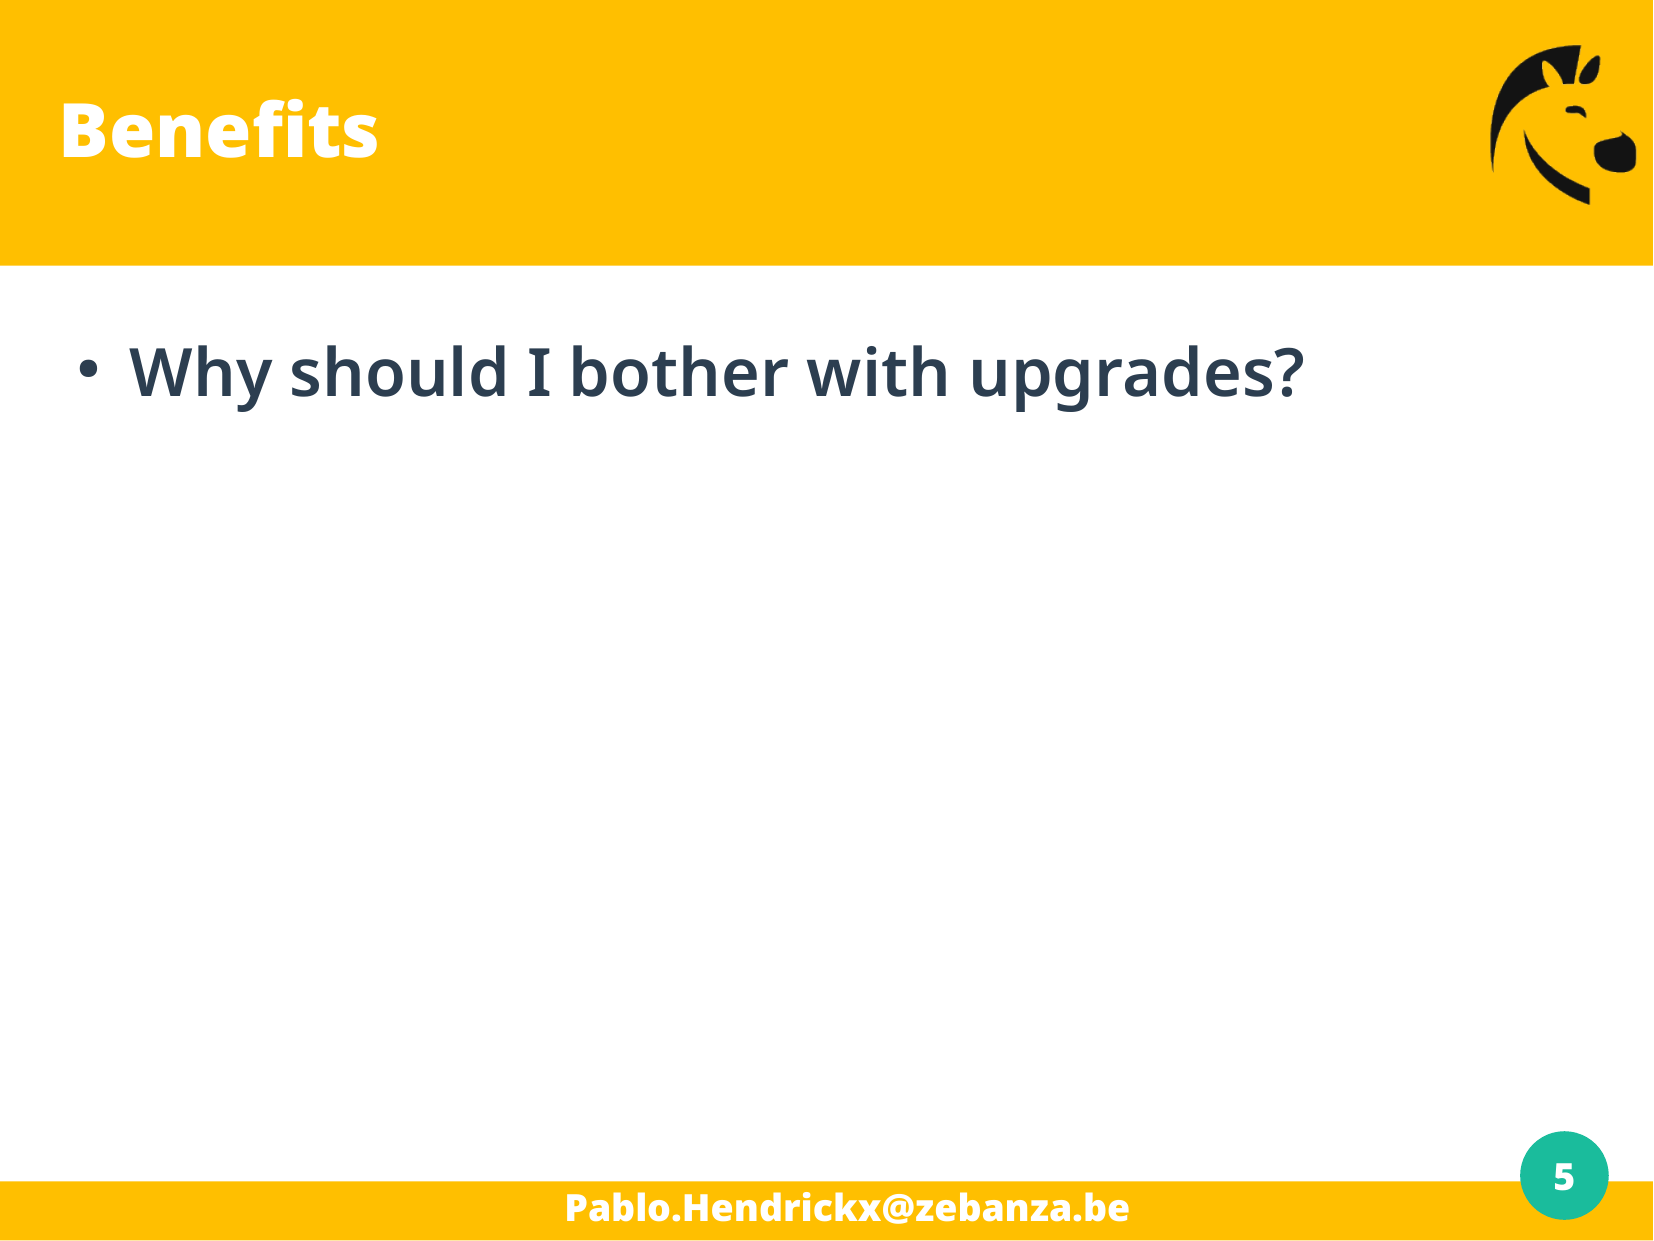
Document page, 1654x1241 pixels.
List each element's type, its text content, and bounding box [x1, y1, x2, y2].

list Why should I bother with upgrades? [58, 324, 1594, 1152]
title Benefits [58, 49, 1594, 207]
picture [1410, 0, 1654, 241]
